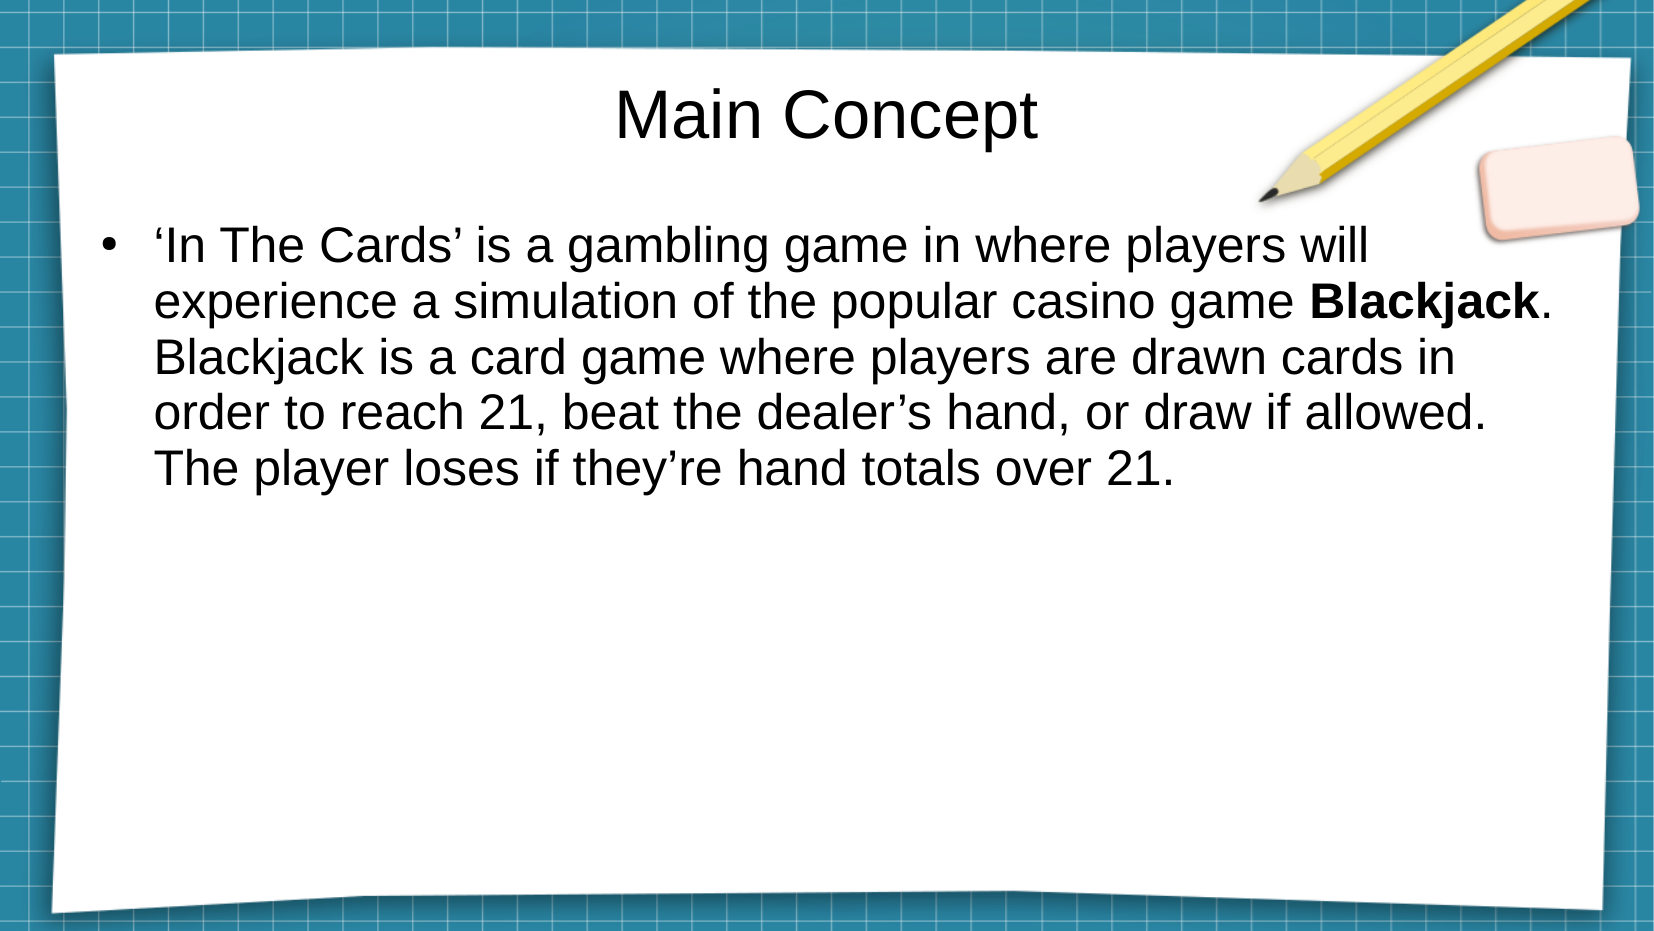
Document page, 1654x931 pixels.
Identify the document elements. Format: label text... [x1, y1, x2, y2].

title Main Concept [82, 37, 1571, 193]
picture [0, 0, 1654, 931]
list ‘In The Cards’ is a gambling game in where players will experience a simulation of the popular casino game Blackjack. Blackjack is a card game where players are drawn cards in order to reach 21, beat the dealer’s hand, or draw if allowed. The player loses if they’re hand totals over 21. [82, 217, 1571, 758]
